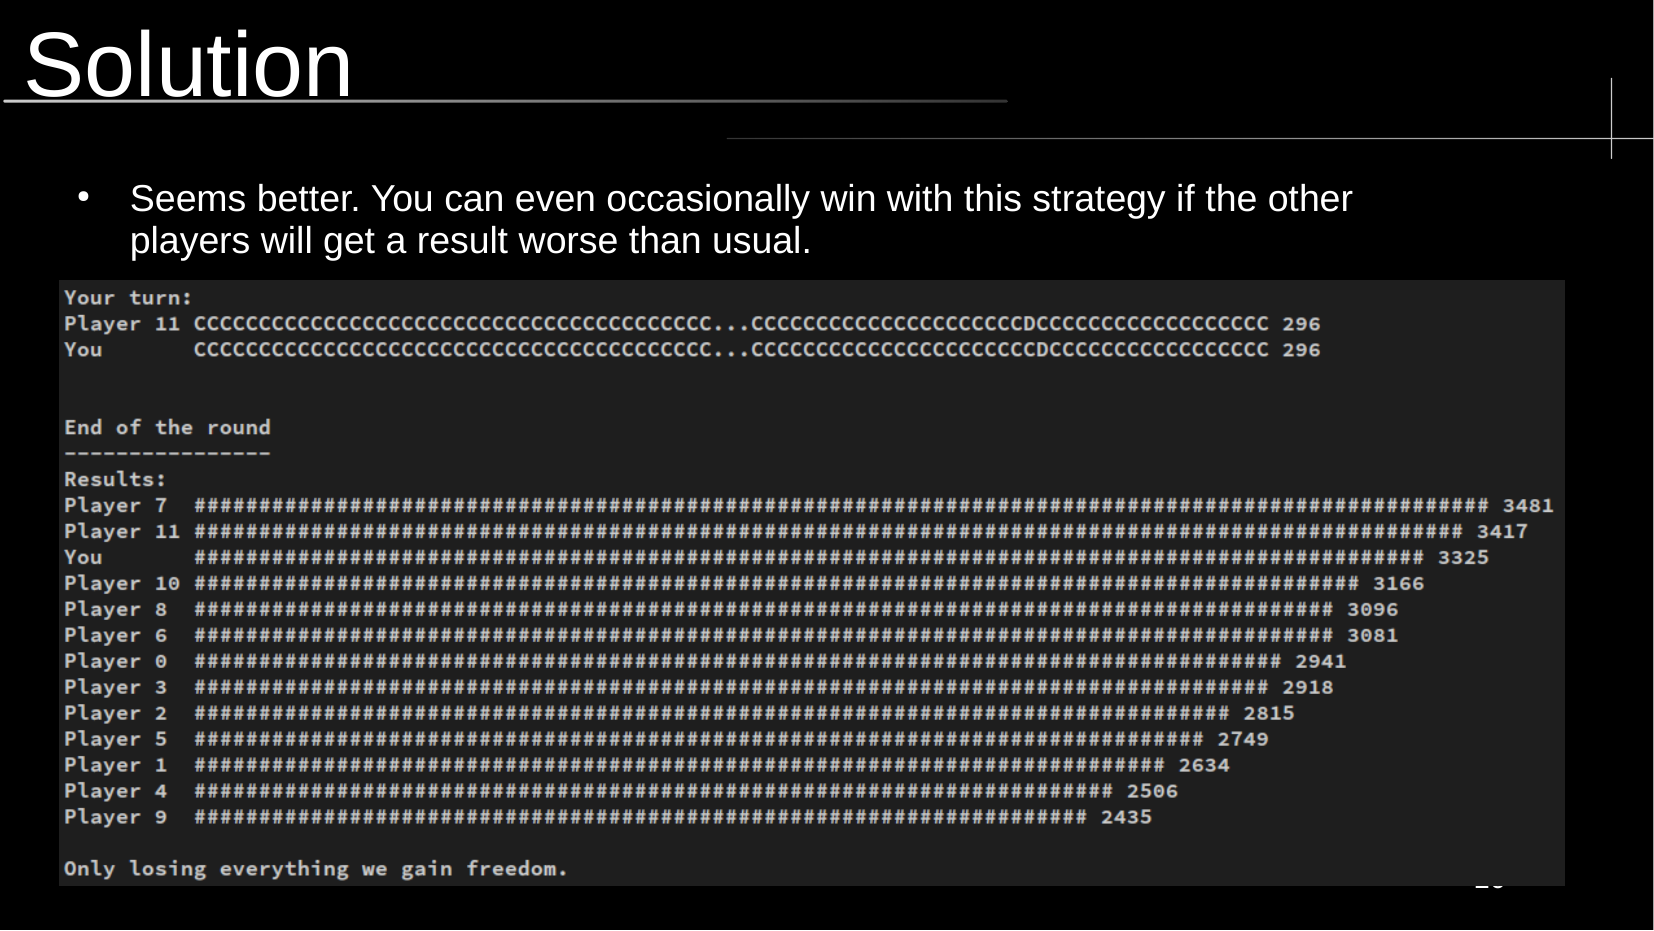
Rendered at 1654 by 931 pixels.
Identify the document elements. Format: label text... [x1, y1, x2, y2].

picture [59, 280, 1565, 886]
title Solution [23, 11, 1589, 119]
list Seems better. You can even occasionally win with this strategy if the other players will get a result worse than usual. [59, 177, 1477, 280]
